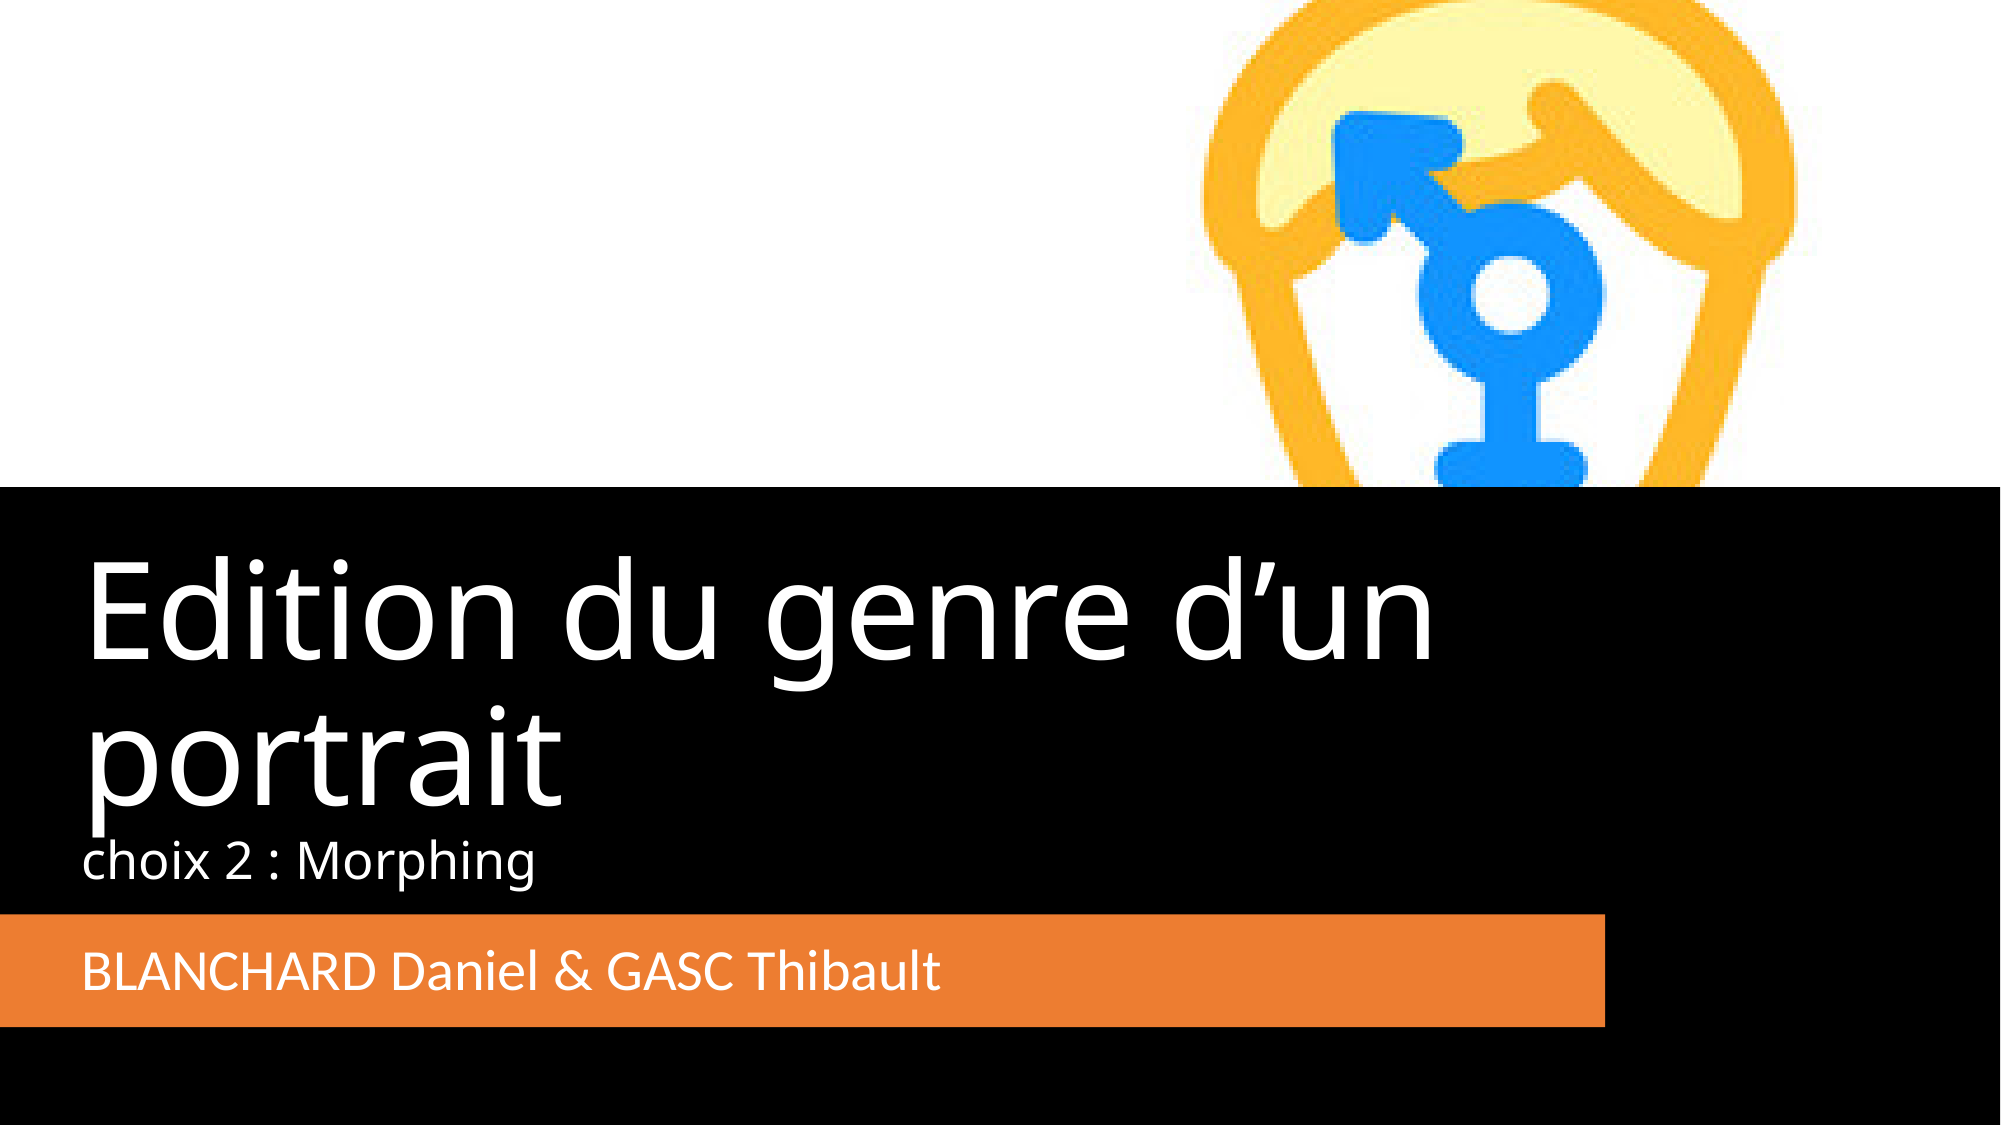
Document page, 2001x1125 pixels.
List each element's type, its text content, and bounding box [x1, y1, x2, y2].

text_box [0, 0, 2000, 1125]
picture [999, 0, 2000, 487]
title Edition du genre d’un portrait choix 2 : Morphing [66, 507, 1556, 899]
list BLANCHARD Daniel & GASC Thibault [66, 922, 1556, 1021]
